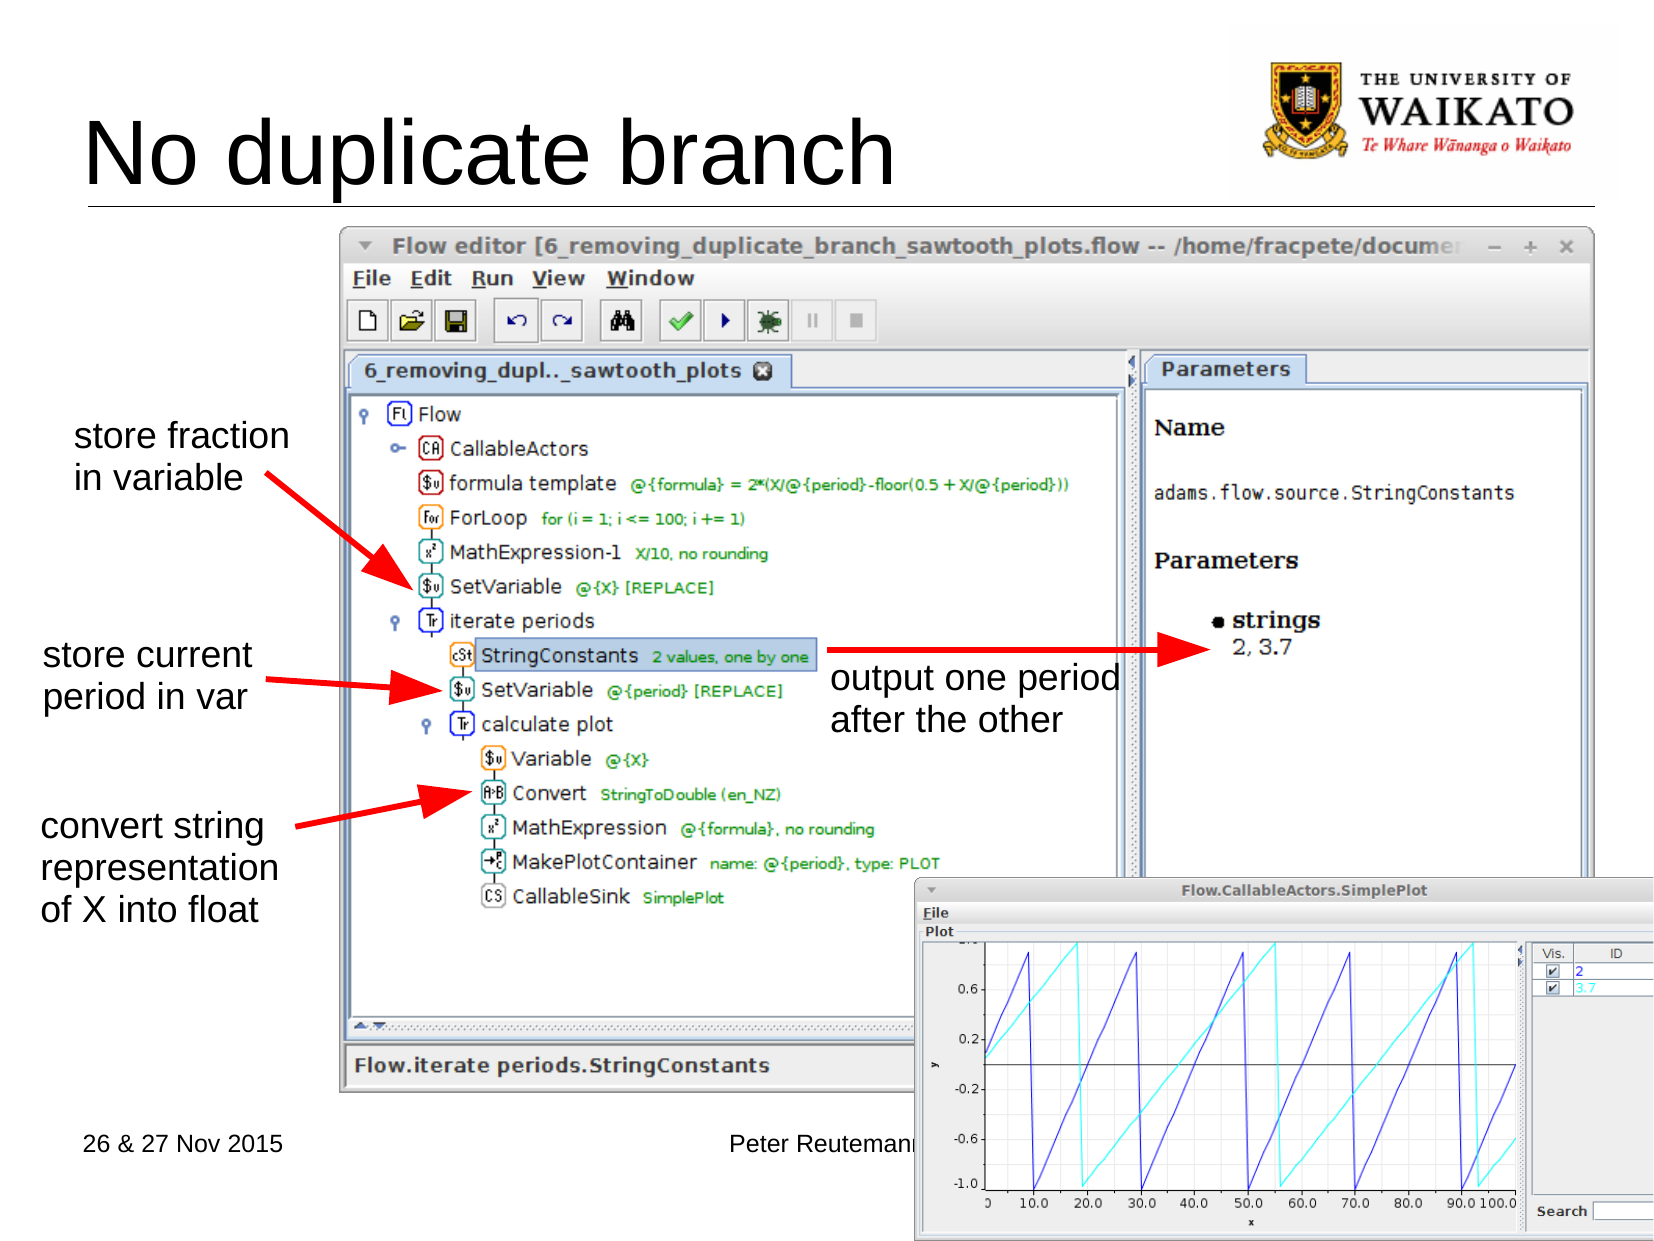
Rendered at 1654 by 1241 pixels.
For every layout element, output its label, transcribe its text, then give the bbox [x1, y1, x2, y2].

text_box store fraction in variable [59, 407, 306, 507]
text_box convert string representation of X into float [25, 797, 295, 939]
picture [339, 226, 1654, 1241]
title No duplicate branch [82, 49, 1571, 257]
picture [1228, 24, 1619, 201]
text_box output one period after the other [815, 649, 1137, 748]
text_box store current period in var [27, 625, 268, 725]
